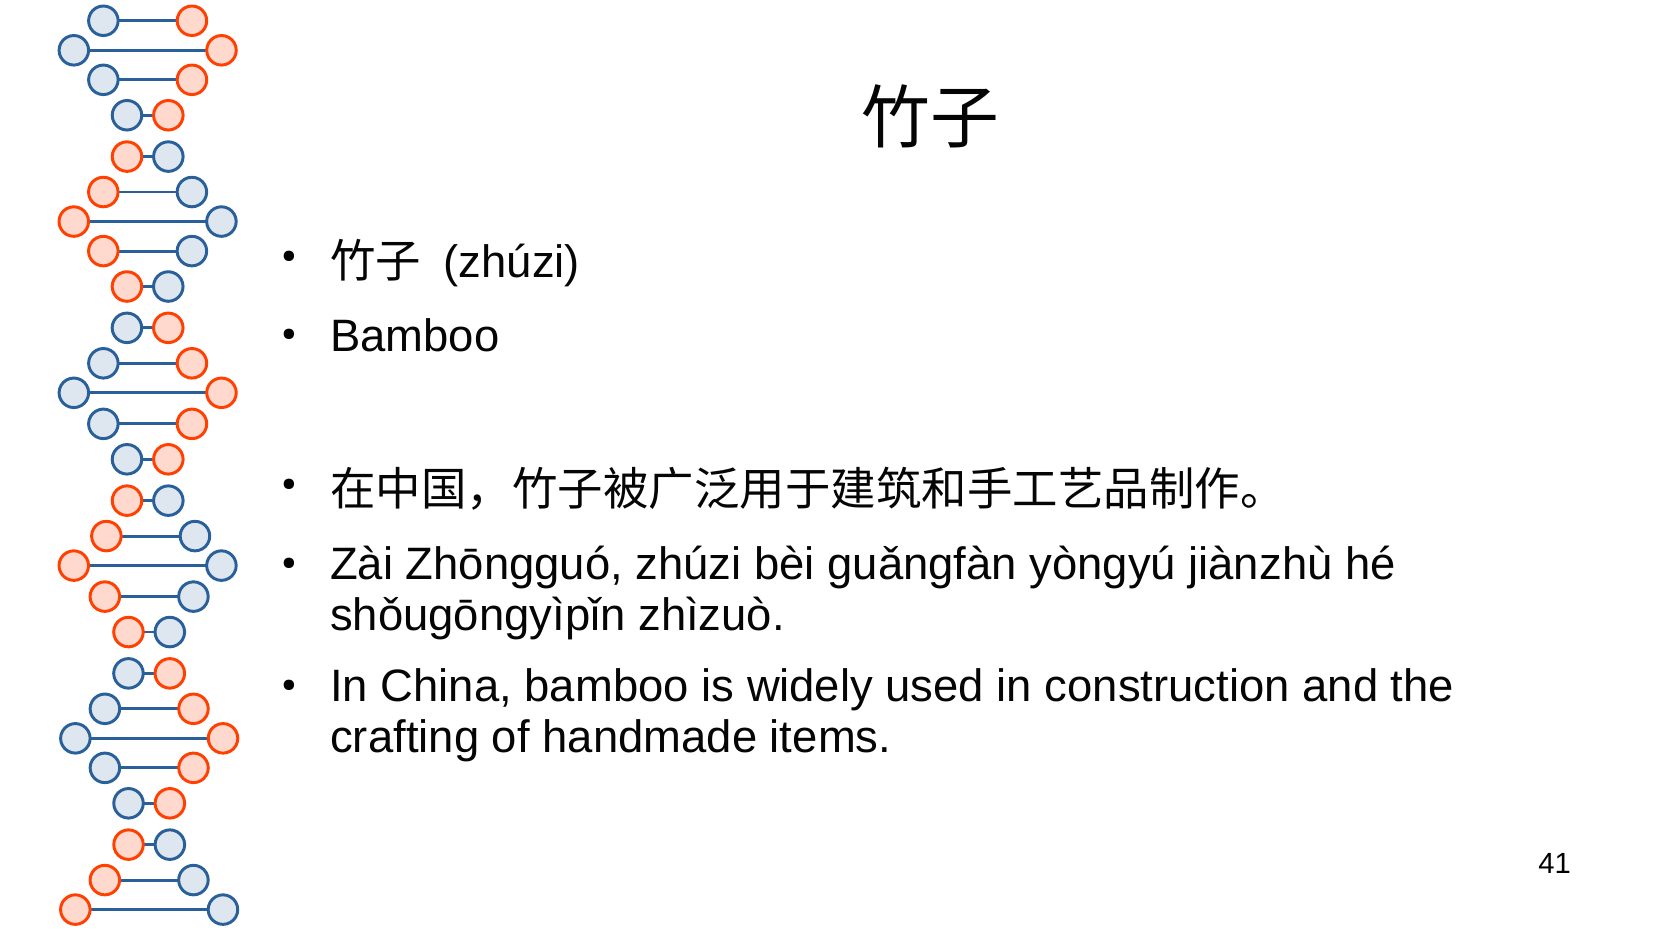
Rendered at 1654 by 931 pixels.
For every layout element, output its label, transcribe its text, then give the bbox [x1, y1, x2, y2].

title 竹子 [265, 35, 1595, 189]
list 竹子 (zhúzi) Bamboo 在中国，竹子被广泛用于建筑和手工艺品制作。 Zài Zhōngguó, zhúzi bèi guǎngfàn yòngyú jiànzhù hé shǒugōngyìpǐn zhìzuò. In China, bamboo is widely used in construction and the crafting of handmade items. [265, 224, 1595, 764]
